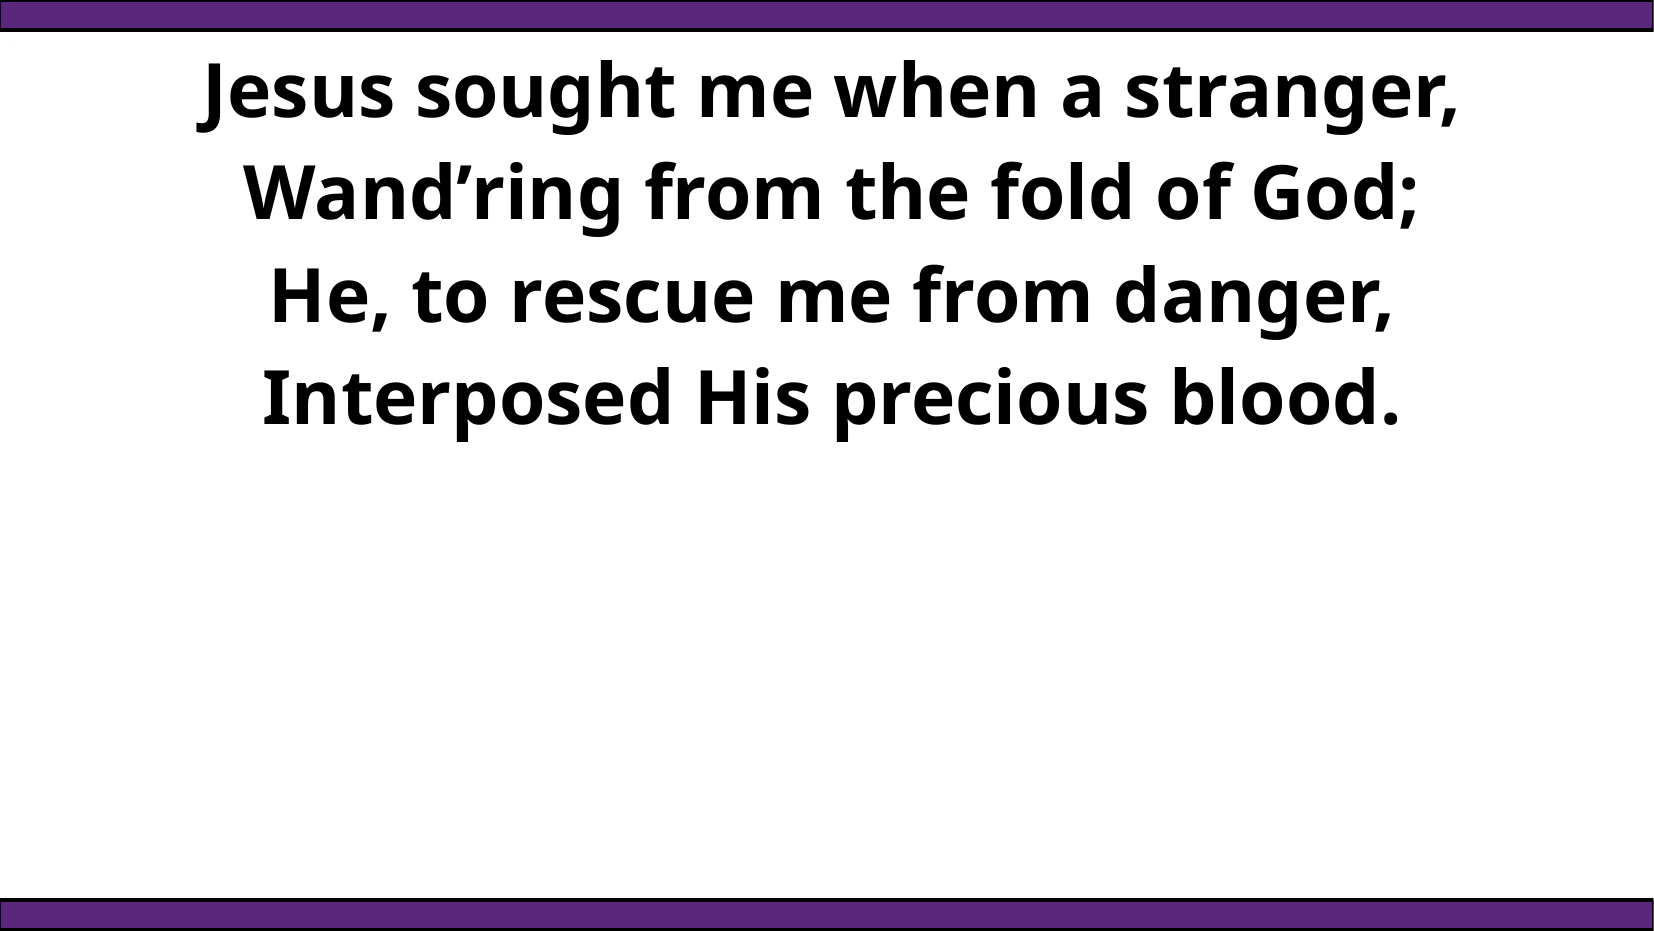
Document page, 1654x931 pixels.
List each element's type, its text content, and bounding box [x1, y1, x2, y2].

text_box [0, 900, 1654, 931]
picture [0, 31, 1654, 900]
text_box [0, 0, 1654, 31]
text_box Jesus sought me when a stranger, Wand’ring from the fold of God; He, to rescue me from danger, Interposed His precious blood. [60, 30, 1606, 445]
